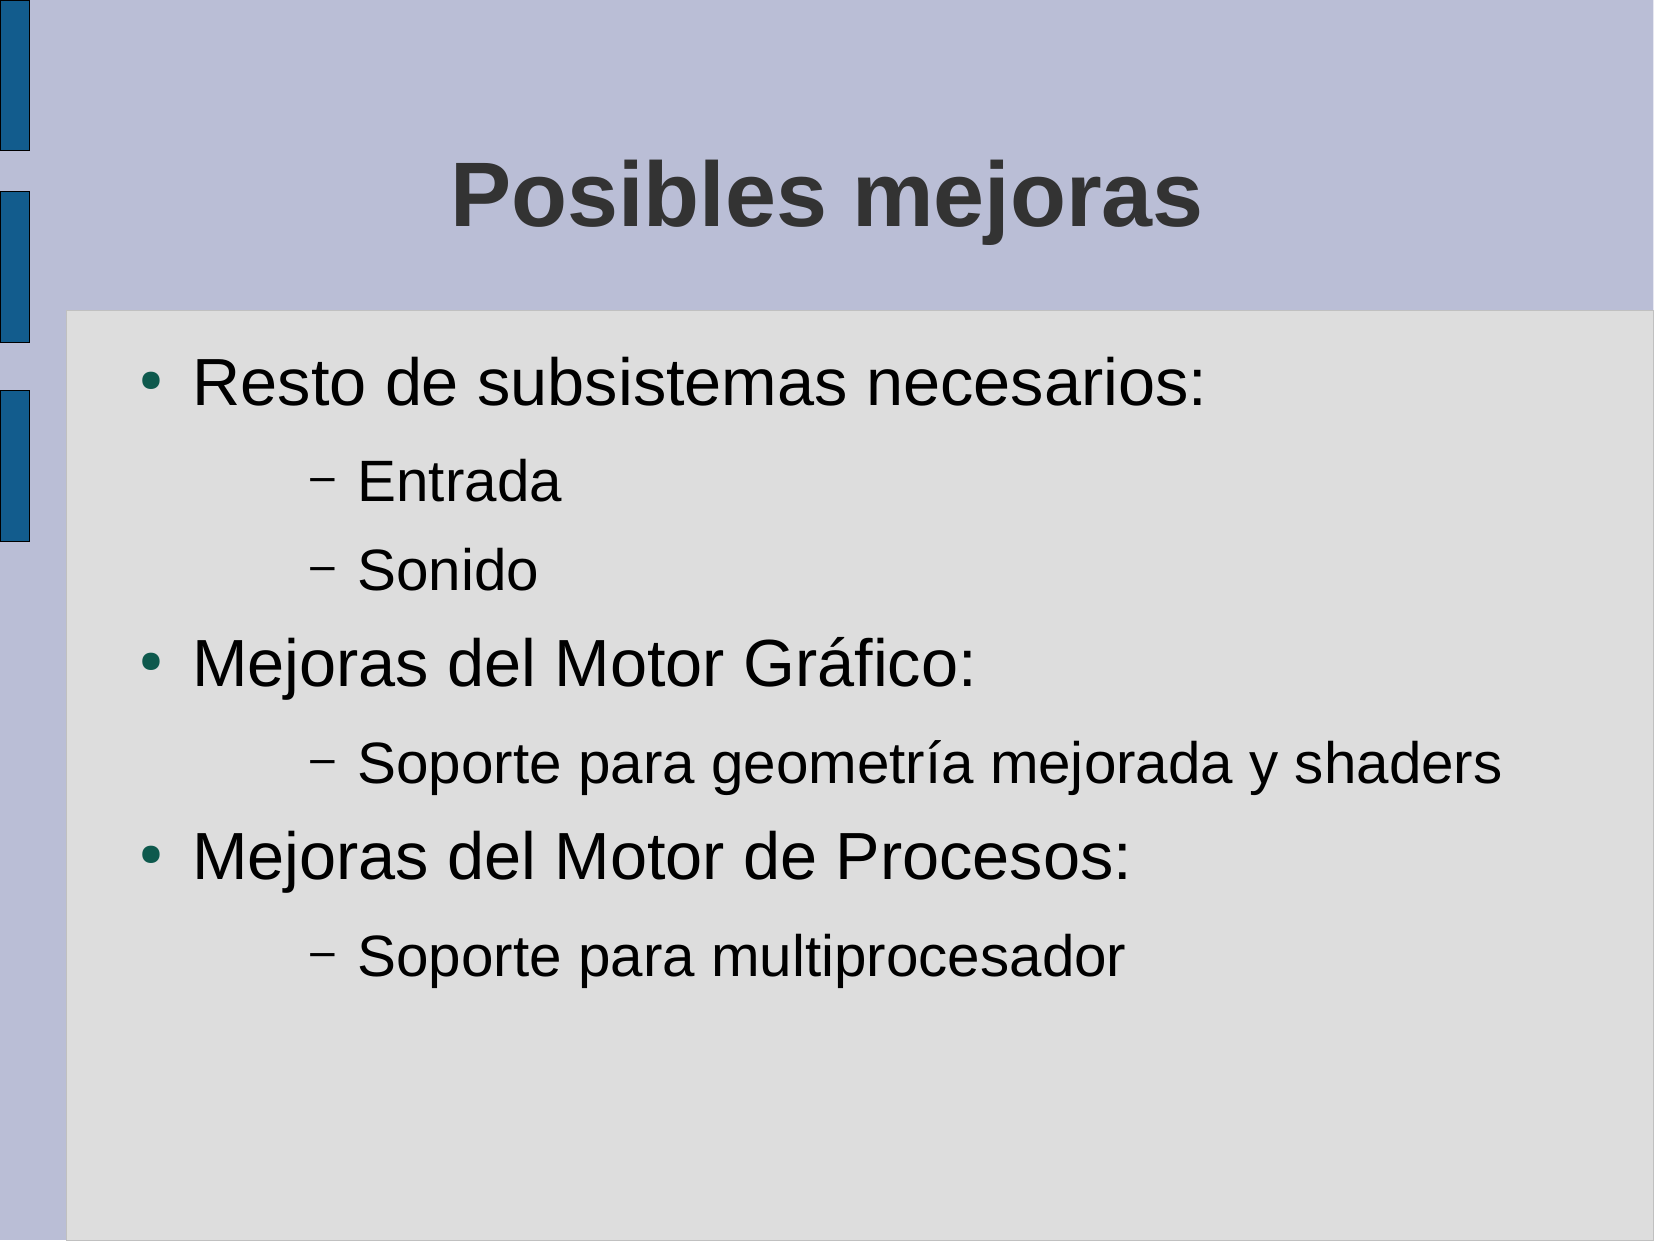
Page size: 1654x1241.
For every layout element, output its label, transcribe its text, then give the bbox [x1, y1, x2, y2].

list Resto de subsistemas necesarios: Entrada Sonido Mejoras del Motor Gráfico: Soporte para geometría mejorada y shaders Mejoras del Motor de Procesos: Soporte para multiprocesador [121, 344, 1534, 1112]
title Posibles mejoras [121, 98, 1534, 291]
